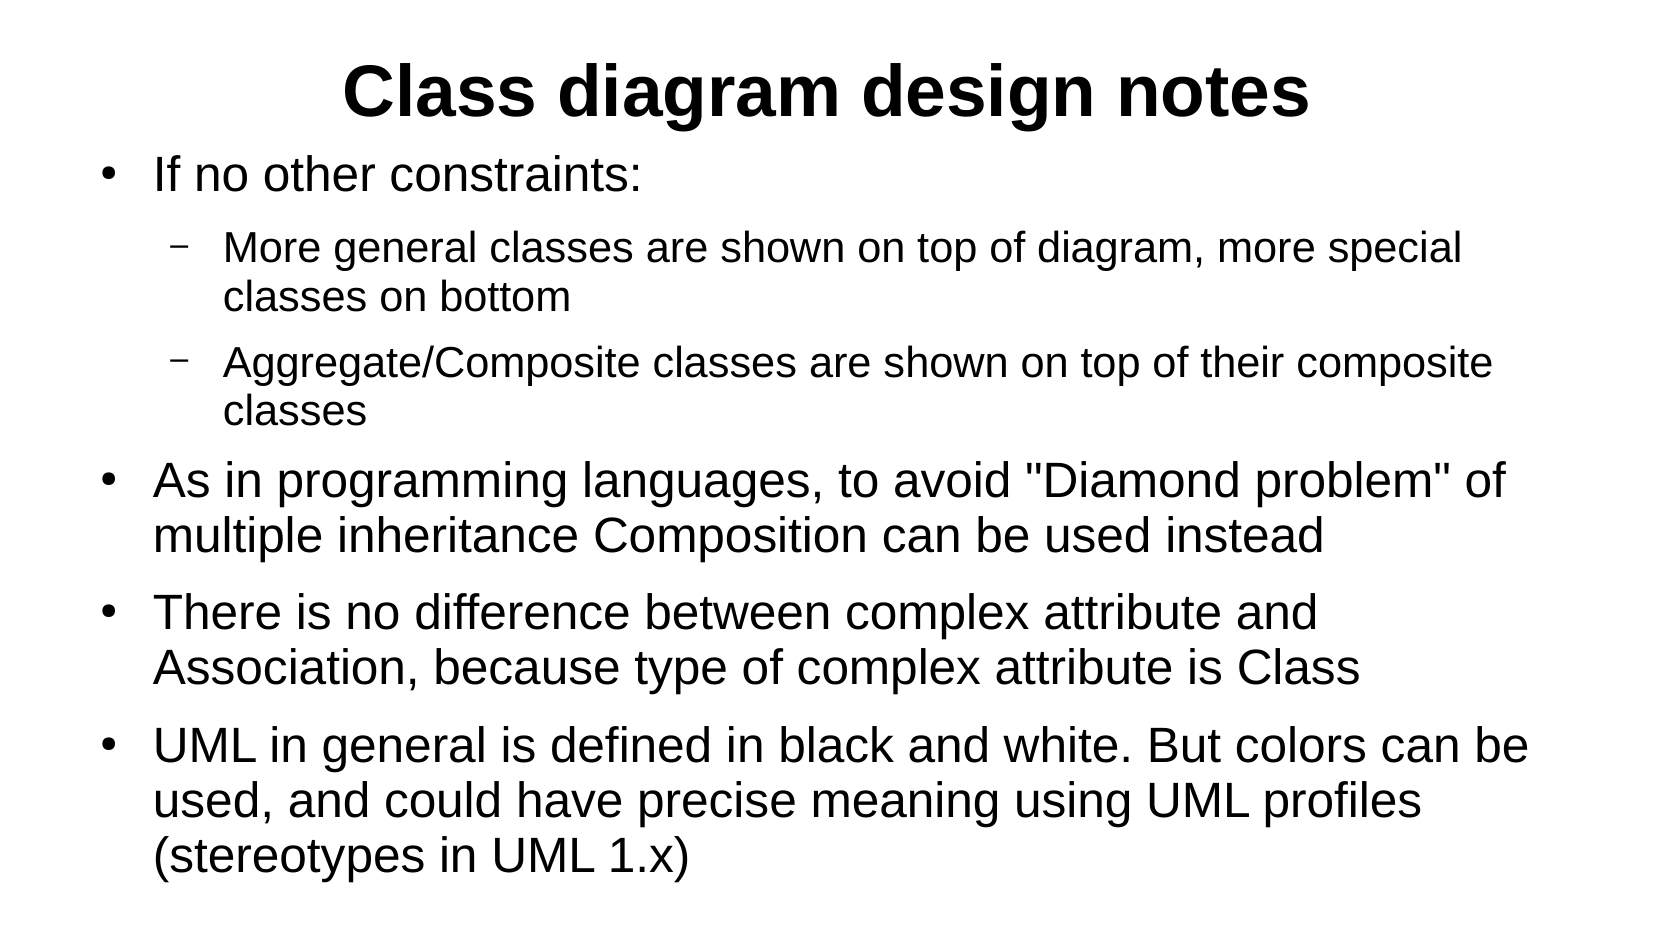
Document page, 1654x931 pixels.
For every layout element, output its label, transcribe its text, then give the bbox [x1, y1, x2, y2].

title Class diagram design notes [82, 37, 1571, 147]
list If no other constraints: More general classes are shown on top of diagram, more special classes on bottom Aggregate/Composite classes are shown on top of their composite classes As in programming languages, to avoid "Diamond problem" of multiple inheritance Composition can be used instead There is no difference between complex attribute and Association, because type of complex attribute is Class UML in general is defined in black and white. But colors can be used, and could have precise meaning using UML profiles (stereotypes in UML 1.x) [82, 146, 1538, 889]
